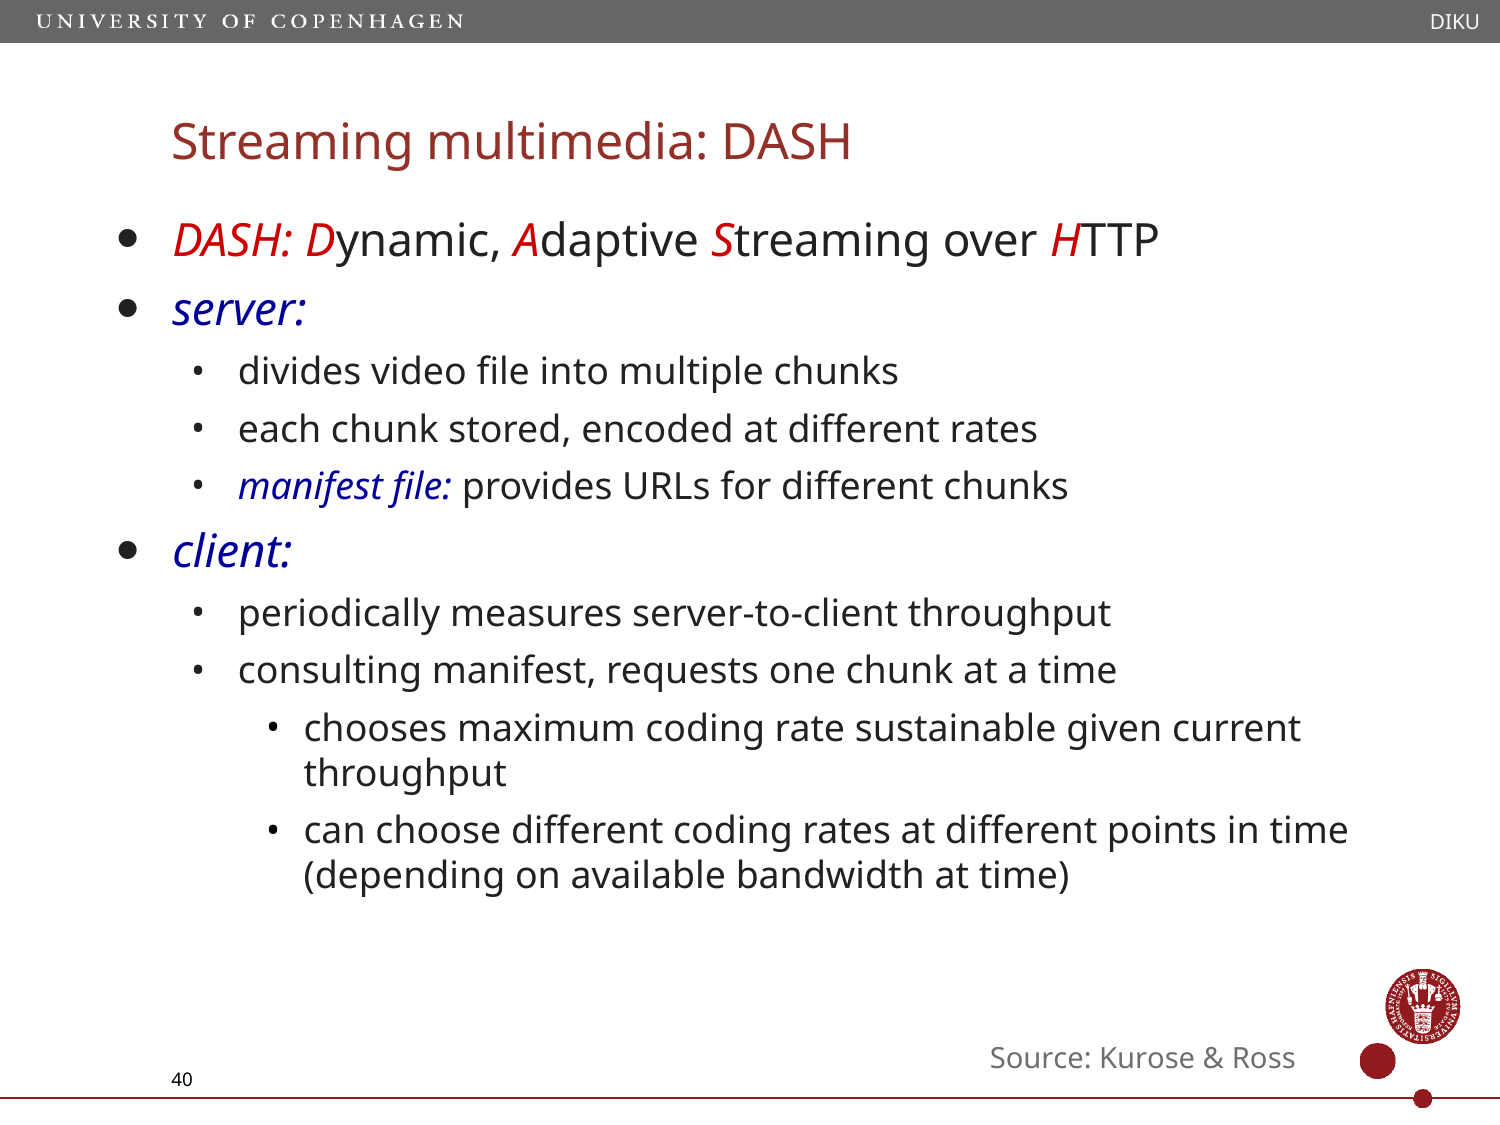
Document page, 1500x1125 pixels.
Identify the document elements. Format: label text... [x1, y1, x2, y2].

list DASH: Dynamic, Adaptive Streaming over HTTP server: divides video file into multiple chunks each chunk stored, encoded at different rates manifest file: provides URLs for different chunks client: periodically measures server-to-client throughput consulting manifest, requests one chunk at a time chooses maximum coding rate sustainable given current throughput can choose different coding rates at different points in time (depending on available bandwidth at time) [101, 202, 1377, 1032]
text_box <number> [171, 1067, 522, 1092]
title Streaming multimedia: DASH [171, 75, 1329, 171]
text_box Source: Kurose & Ross [974, 1032, 1376, 1083]
text_box DIKU [469, 0, 1495, 43]
picture [0, 910, 1500, 1122]
